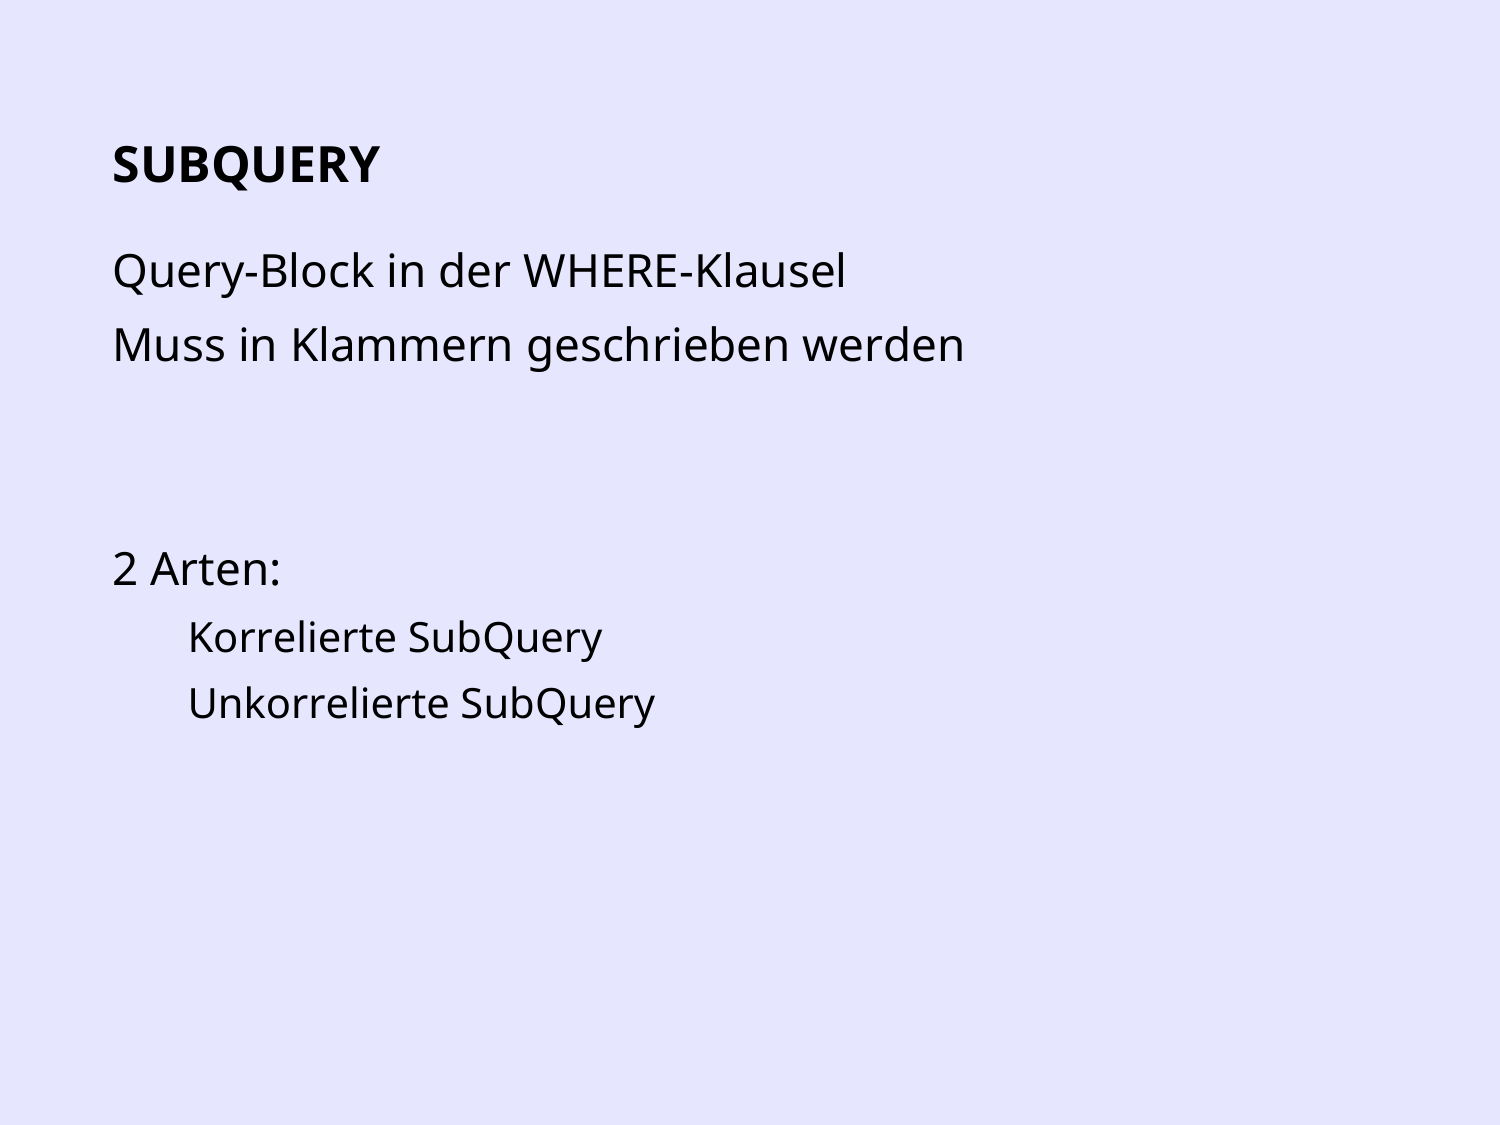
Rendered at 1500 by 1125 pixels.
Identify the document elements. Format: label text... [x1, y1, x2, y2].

list Query-Block in der WHERE-Klausel Muss in Klammern geschrieben werden 2 Arten: Korrelierte SubQuery Unkorrelierte SubQuery [112, 237, 1388, 1001]
title SUBQUERY [112, 99, 1388, 226]
